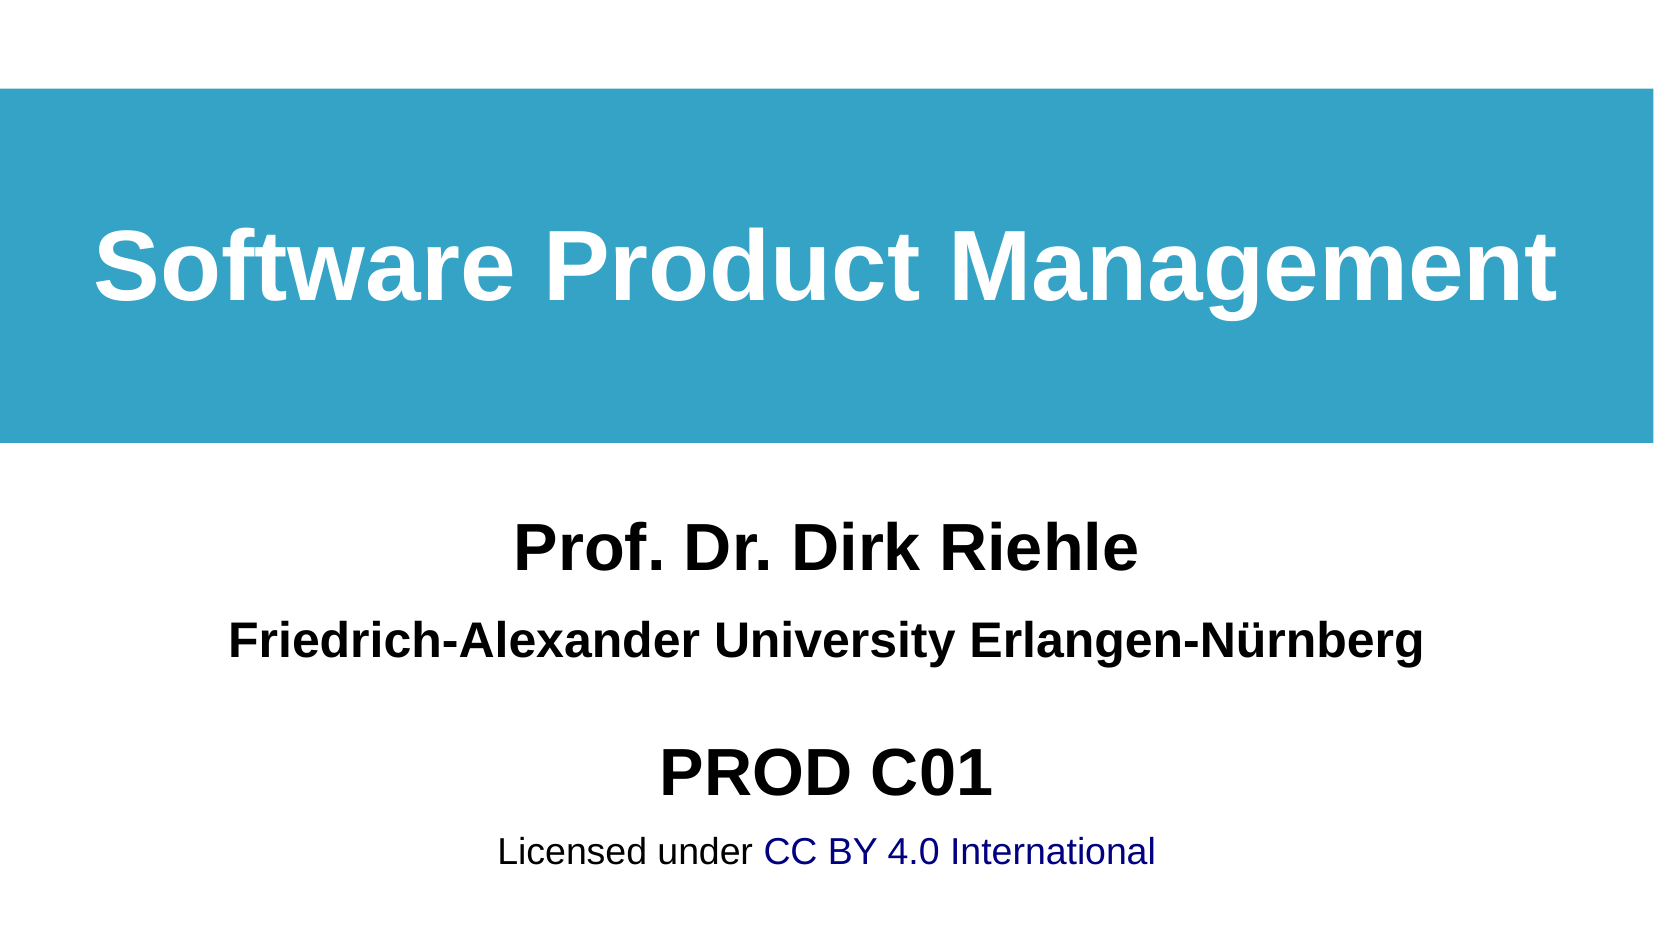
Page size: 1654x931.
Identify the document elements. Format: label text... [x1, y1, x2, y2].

title Software Product Management [0, 88, 1654, 443]
subtitle Prof. Dr. Dirk Riehle Friedrich-Alexander University Erlangen-Nürnberg PROD C01 Licensed under CC BY 4.0 International [29, 472, 1625, 886]
